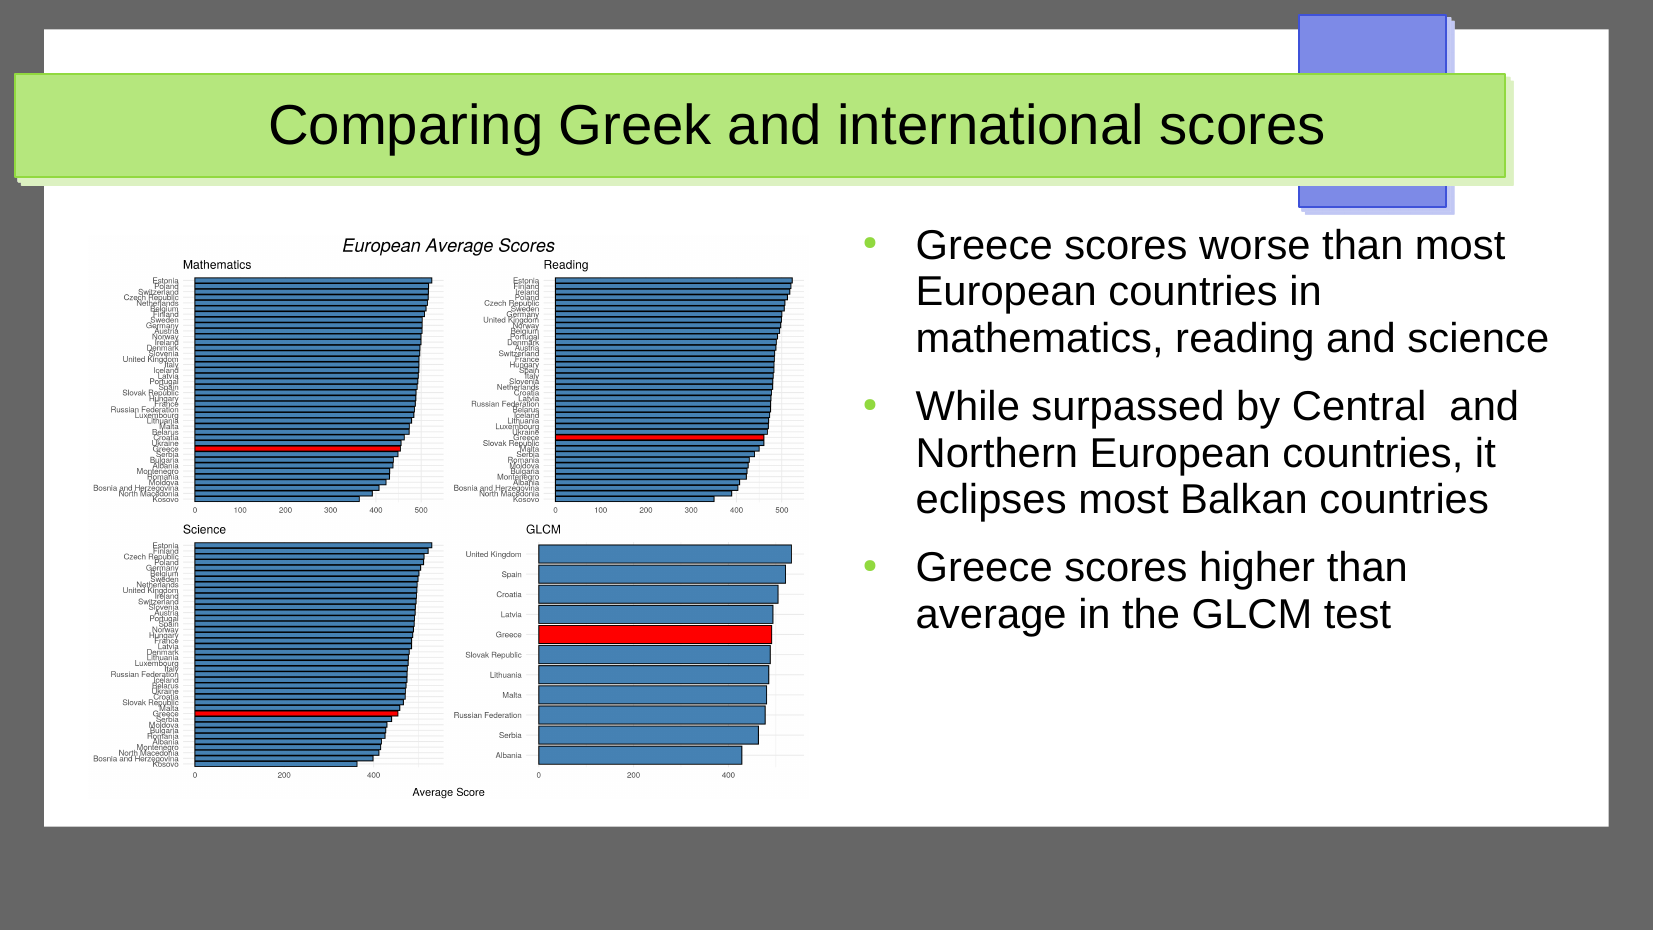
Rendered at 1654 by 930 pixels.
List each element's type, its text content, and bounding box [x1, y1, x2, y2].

list Greece scores worse than most European countries in mathematics, reading and science While surpassed by Central and Northern European countries, it eclipses most Balkan countries Greece scores higher than average in the GLCM test [844, 221, 1566, 812]
picture [88, 235, 809, 799]
title Comparing Greek and international scores [88, 73, 1506, 178]
